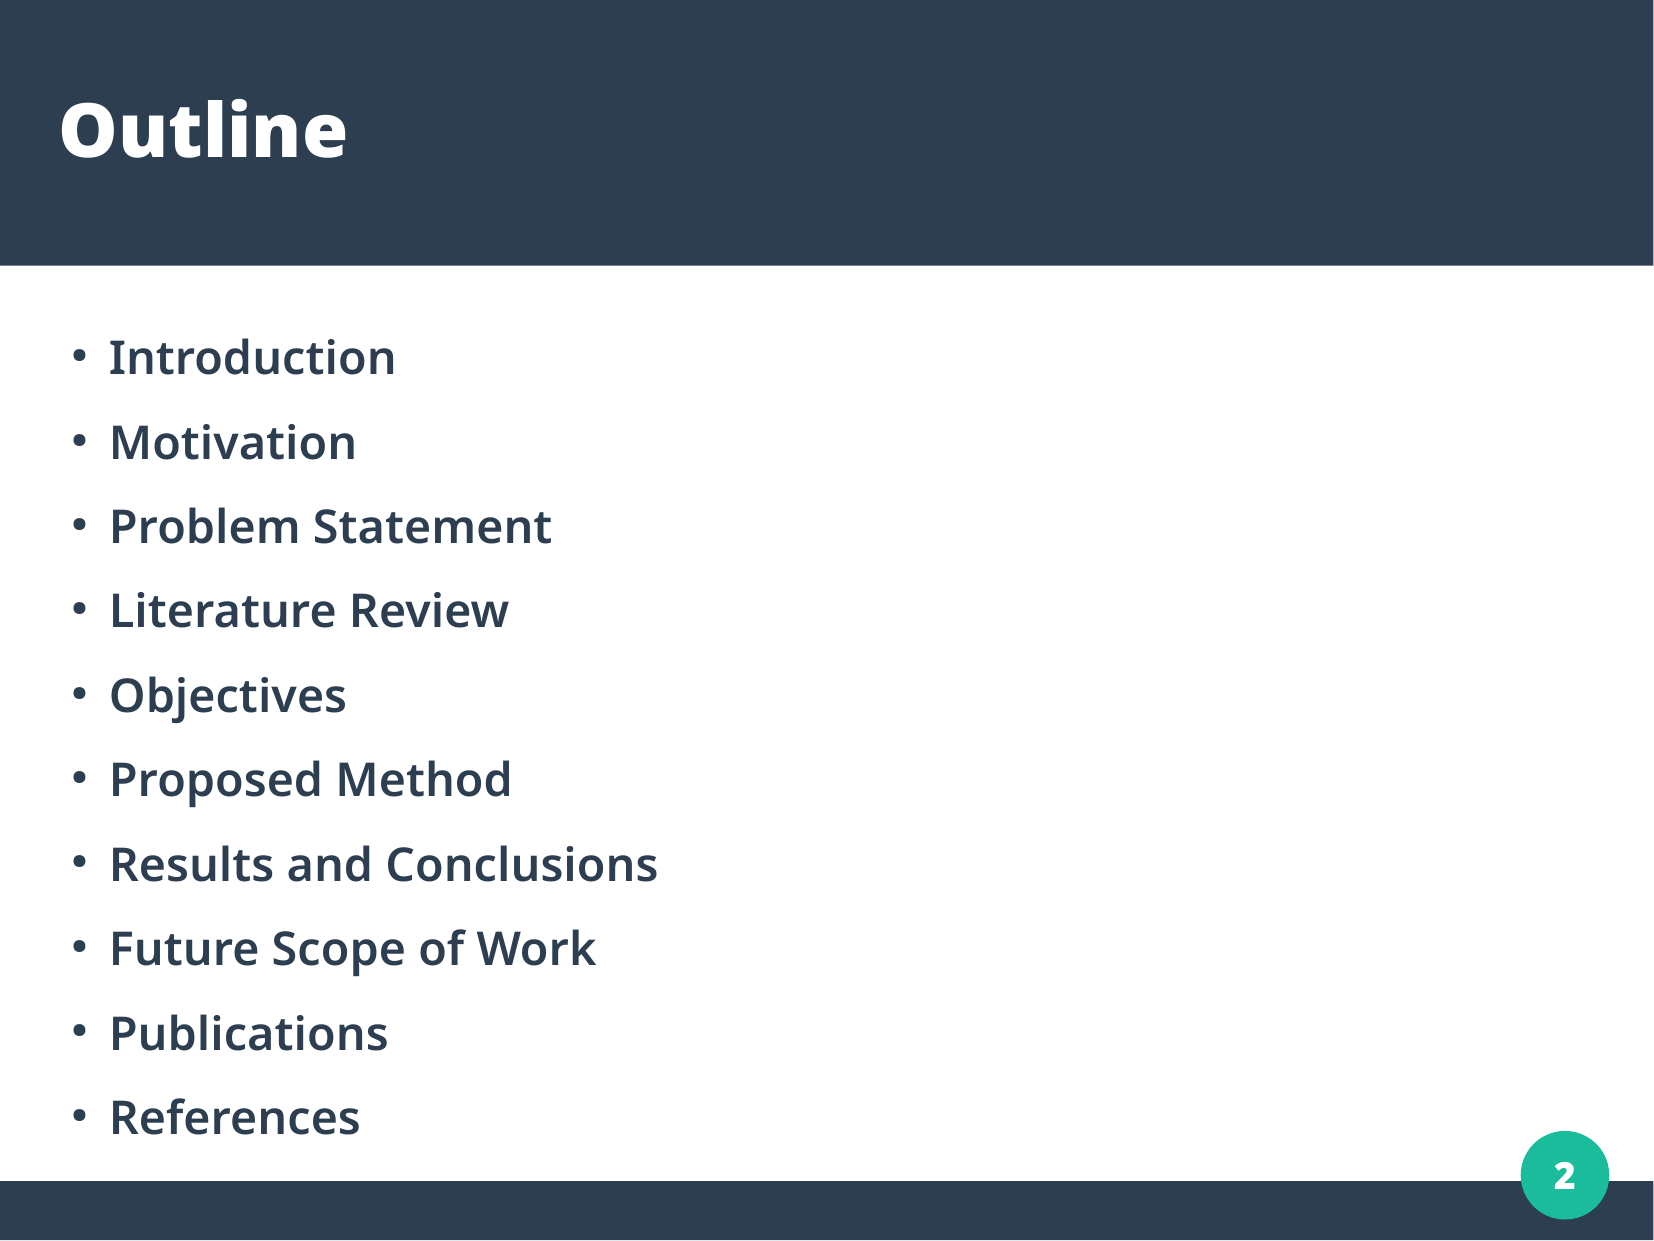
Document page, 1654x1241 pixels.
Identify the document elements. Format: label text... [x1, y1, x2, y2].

list Introduction Motivation Problem Statement Literature Review Objectives Proposed Method Results and Conclusions Future Scope of Work Publications References [59, 324, 1595, 1152]
title Outline [59, 49, 1595, 207]
